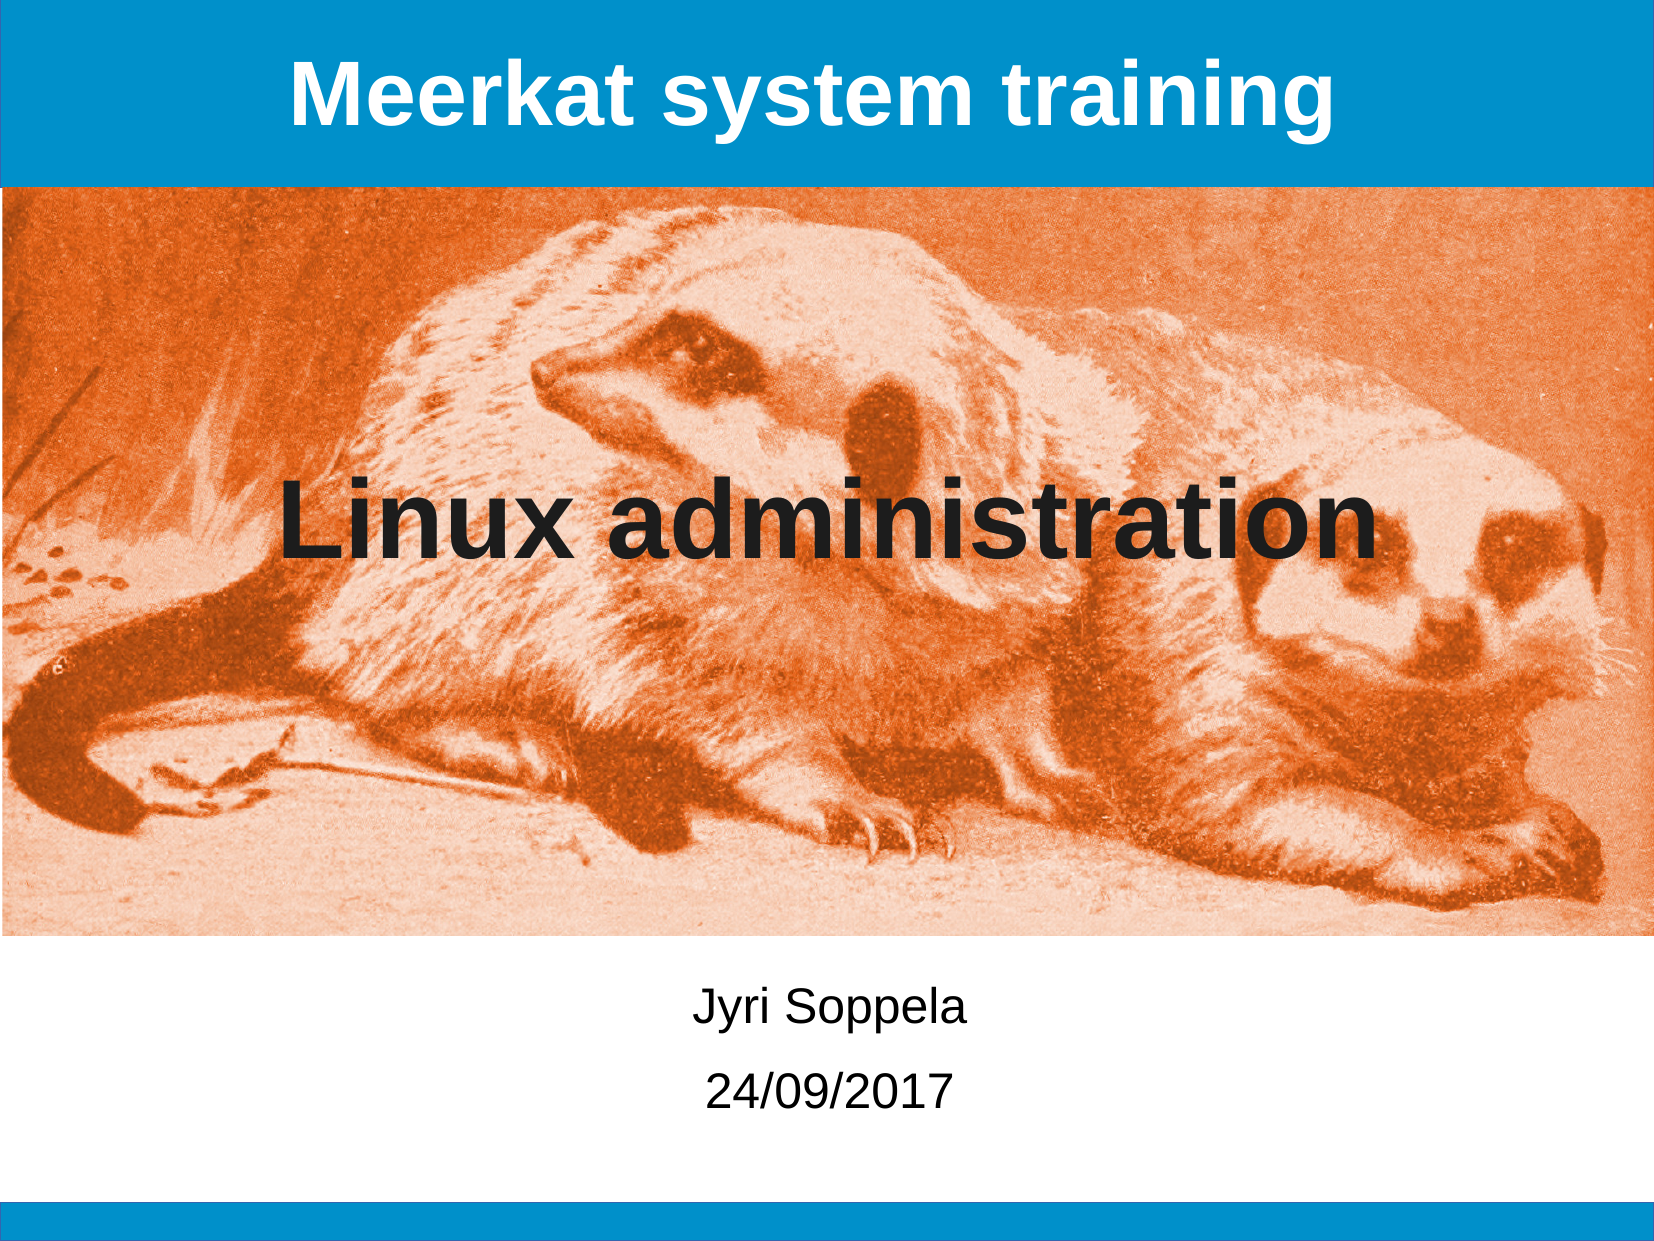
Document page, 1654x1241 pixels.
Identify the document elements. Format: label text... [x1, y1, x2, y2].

picture [2, 188, 1654, 936]
list Jyri Soppela 24/09/2017 [85, 936, 1574, 1178]
title Meerkat system training [0, 0, 1654, 188]
